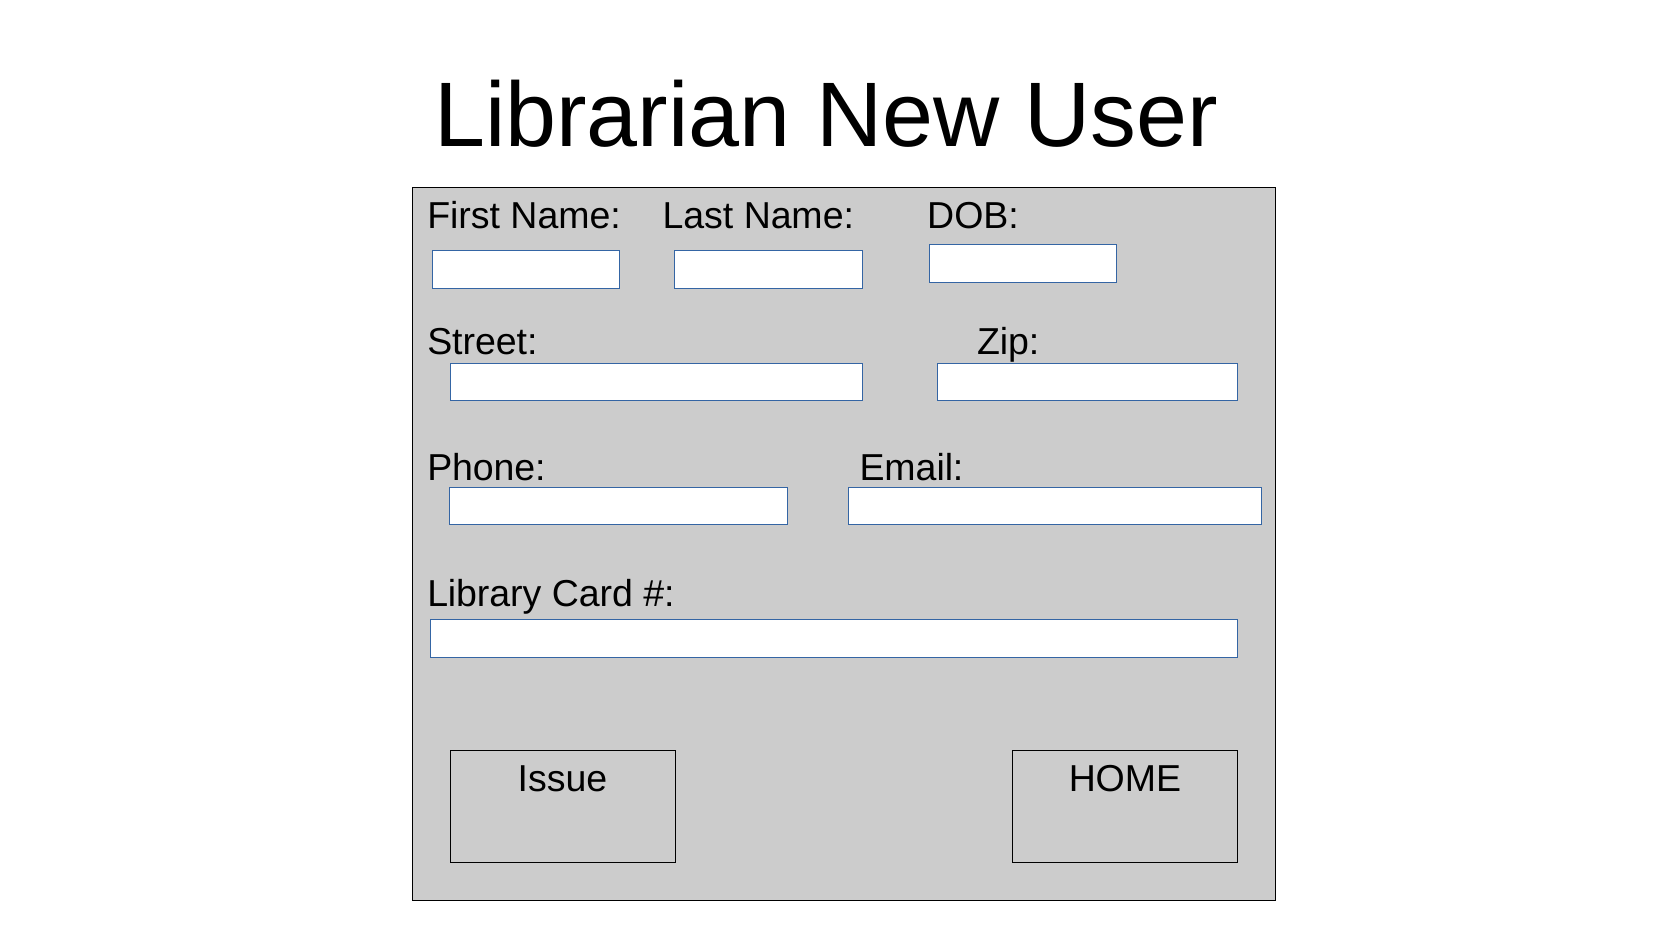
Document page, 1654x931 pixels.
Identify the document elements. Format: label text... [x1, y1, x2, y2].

text_box [929, 244, 1117, 283]
text_box [848, 487, 1262, 525]
text_box First Name: Last Name: DOB: Street: Zip: Phone: Email: Library Card #: [412, 187, 1276, 901]
text_box [674, 250, 863, 289]
text_box [432, 250, 620, 289]
text_box Issue [450, 750, 676, 863]
text_box [449, 487, 788, 525]
text_box HOME [1012, 750, 1238, 863]
text_box [430, 619, 1238, 658]
title Librarian New User [82, 37, 1571, 193]
text_box [937, 363, 1238, 401]
text_box [450, 363, 863, 401]
